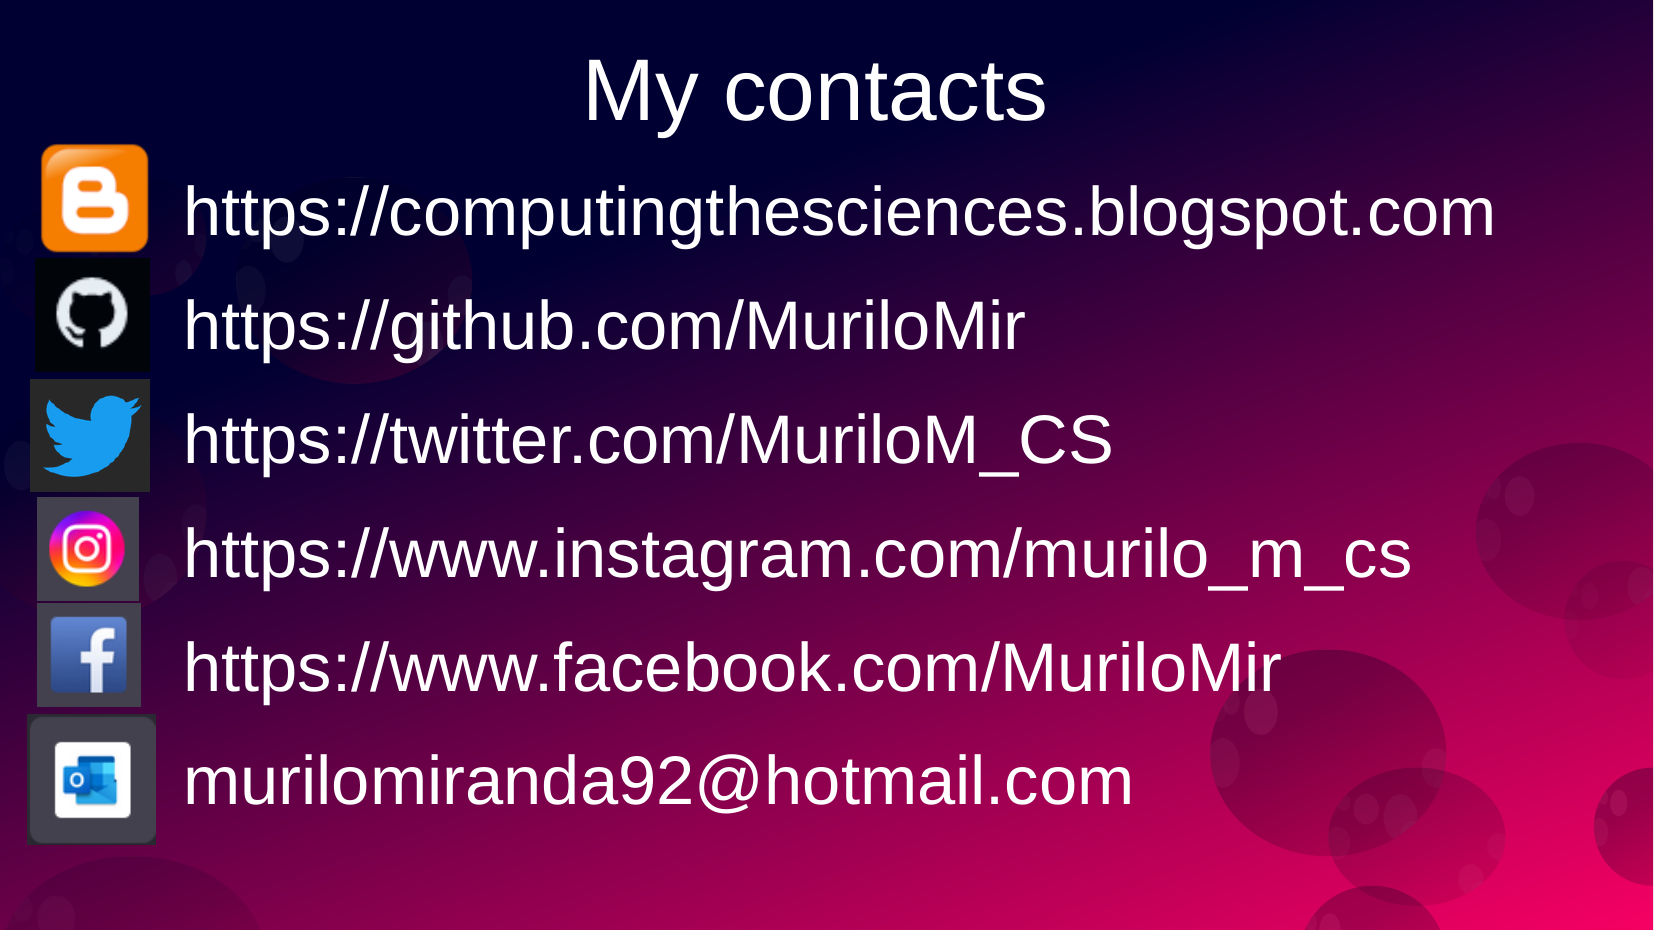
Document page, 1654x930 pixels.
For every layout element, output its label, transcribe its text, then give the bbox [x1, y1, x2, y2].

picture [1648, 0, 1654, 930]
title My contacts . https://computingthesciences.blogspot.com . https://github.com/MuriloMir . https://twitter.com/MuriloM_CS . https://www.instagram.com/murilo_m_cs . https://www.facebook.com/MuriloMir . murilomiranda92@hotmail.com [0, 0, 1647, 930]
picture [37, 603, 141, 707]
picture [35, 258, 150, 372]
picture [30, 379, 150, 492]
picture [37, 497, 139, 601]
picture [27, 714, 156, 845]
picture [37, 140, 153, 257]
